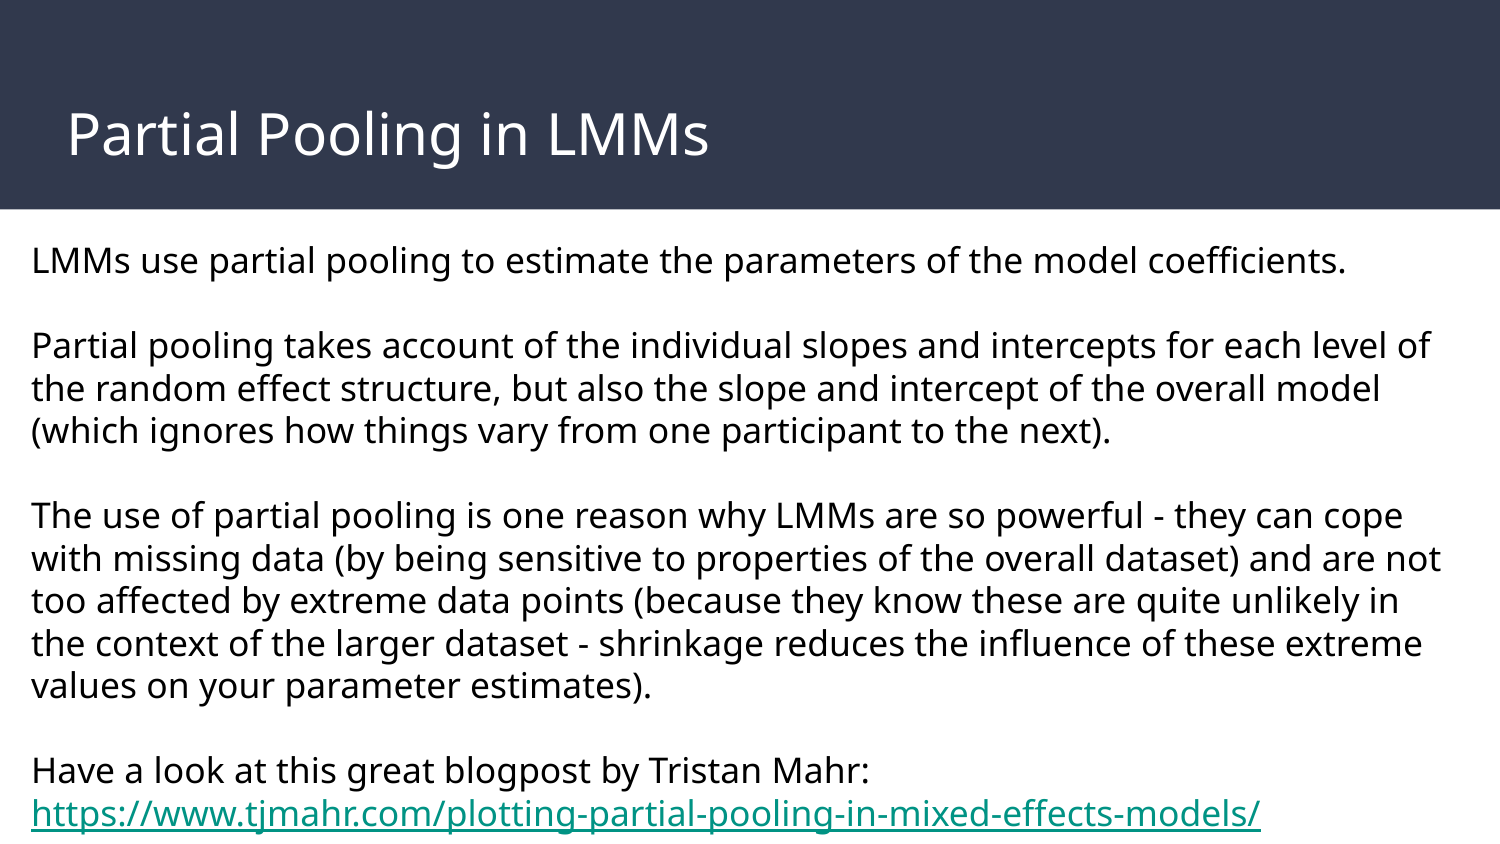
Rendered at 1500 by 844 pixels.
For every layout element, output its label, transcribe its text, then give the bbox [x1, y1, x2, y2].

text_box LMMs use partial pooling to estimate the parameters of the model coefficients. Partial pooling takes account of the individual slopes and intercepts for each level of the random effect structure, but also the slope and intercept of the overall model (which ignores how things vary from one participant to the next). The use of partial pooling is one reason why LMMs are so powerful - they can cope with missing data (by being sensitive to properties of the overall dataset) and are not too affected by extreme data points (because they know these are quite unlikely in the context of the larger dataset - shrinkage reduces the influence of these extreme values on your parameter estimates). Have a look at this great blogpost by Tristan Mahr: https://www.tjmahr.com/plotting-partial-pooling-in-mixed-effects-models/ [16, 223, 1478, 832]
title Partial Pooling in LMMs [51, 82, 1449, 185]
